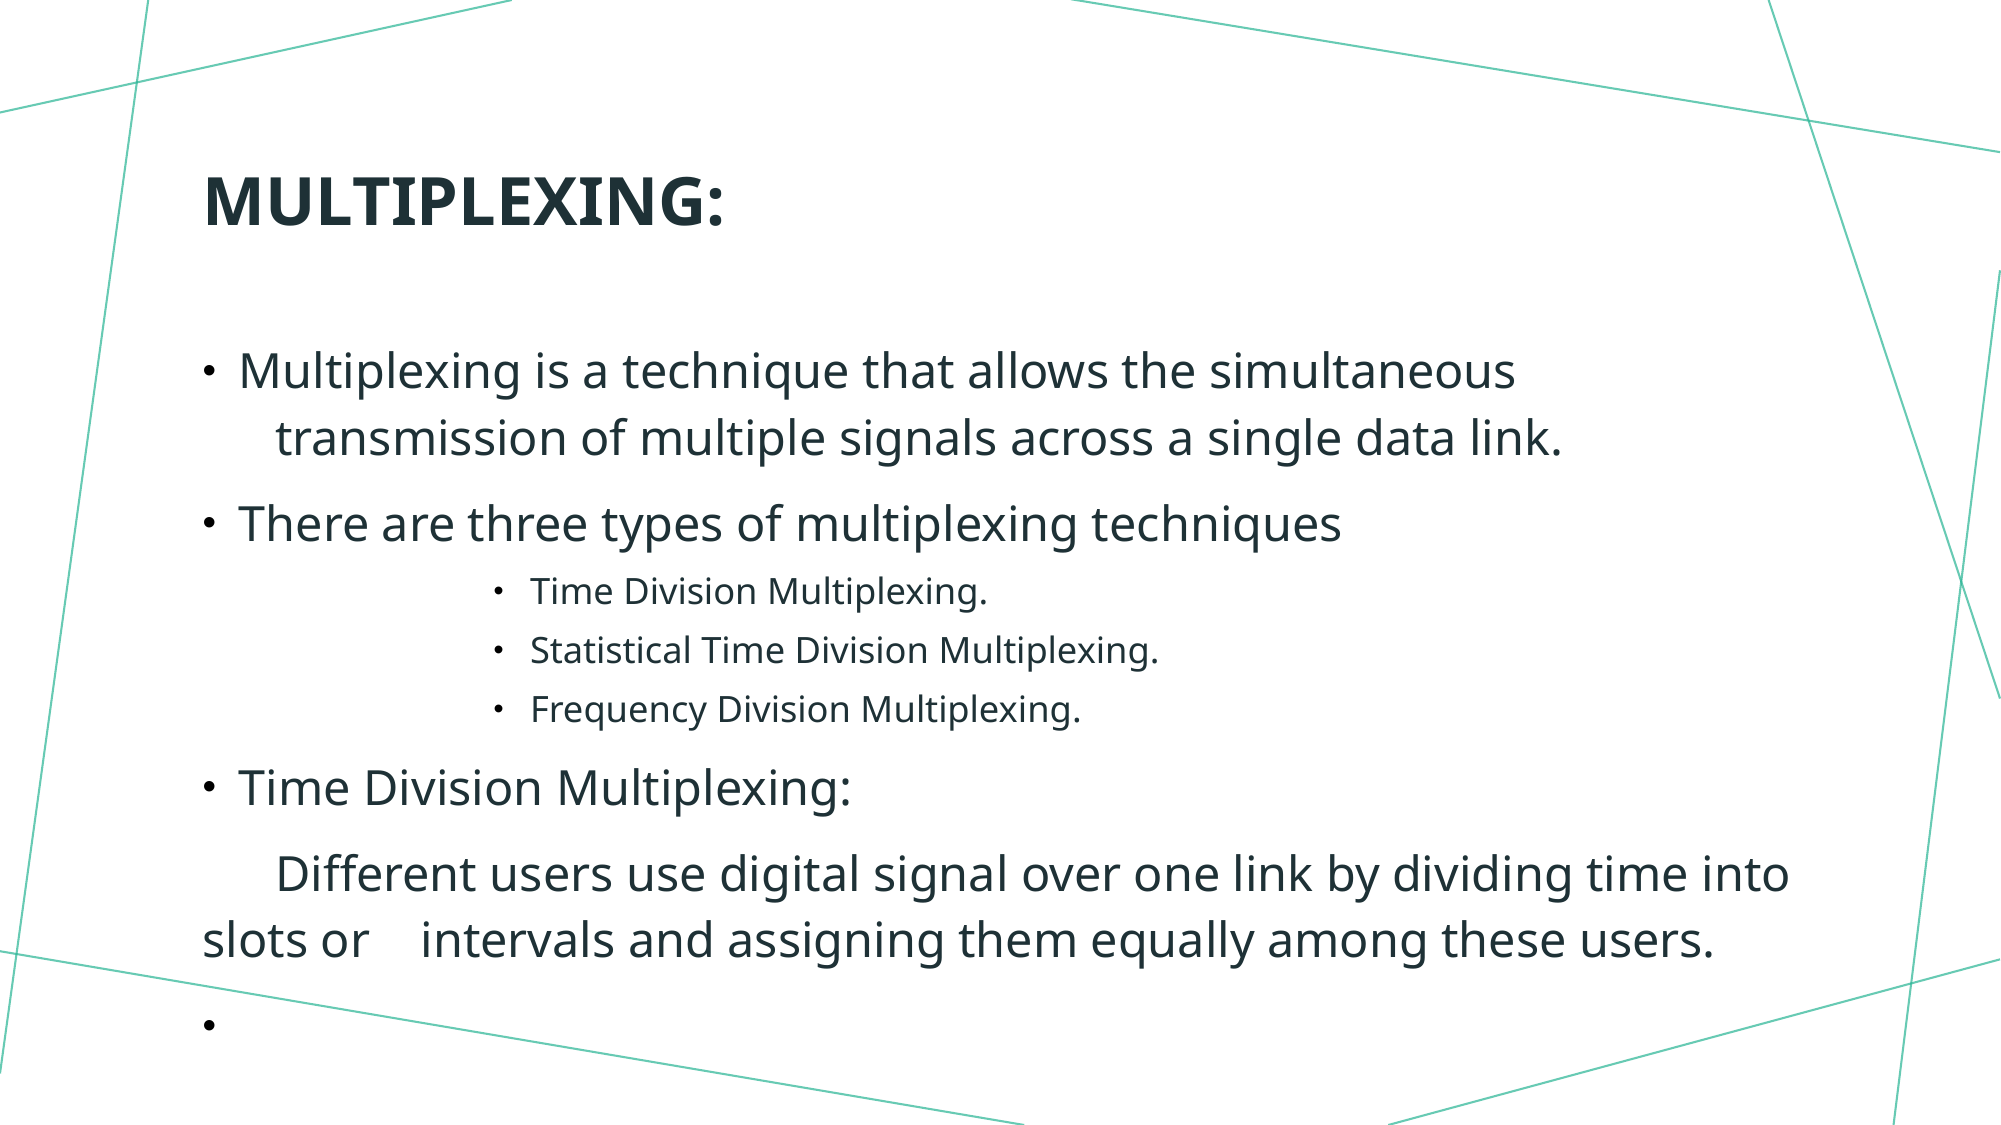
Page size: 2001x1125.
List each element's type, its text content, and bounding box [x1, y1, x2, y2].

title Multiplexing: [187, 87, 1813, 315]
list Multiplexing is a technique that allows the simultaneous transmission of multiple signals across a single data link. There are three types of multiplexing techniques Time Division Multiplexing. Statistical Time Division Multiplexing. Frequency Division Multiplexing. Time Division Multiplexing: Different users use digital signal over one link by dividing time into slots or intervals and assigning them equally among these users. [187, 329, 1813, 990]
